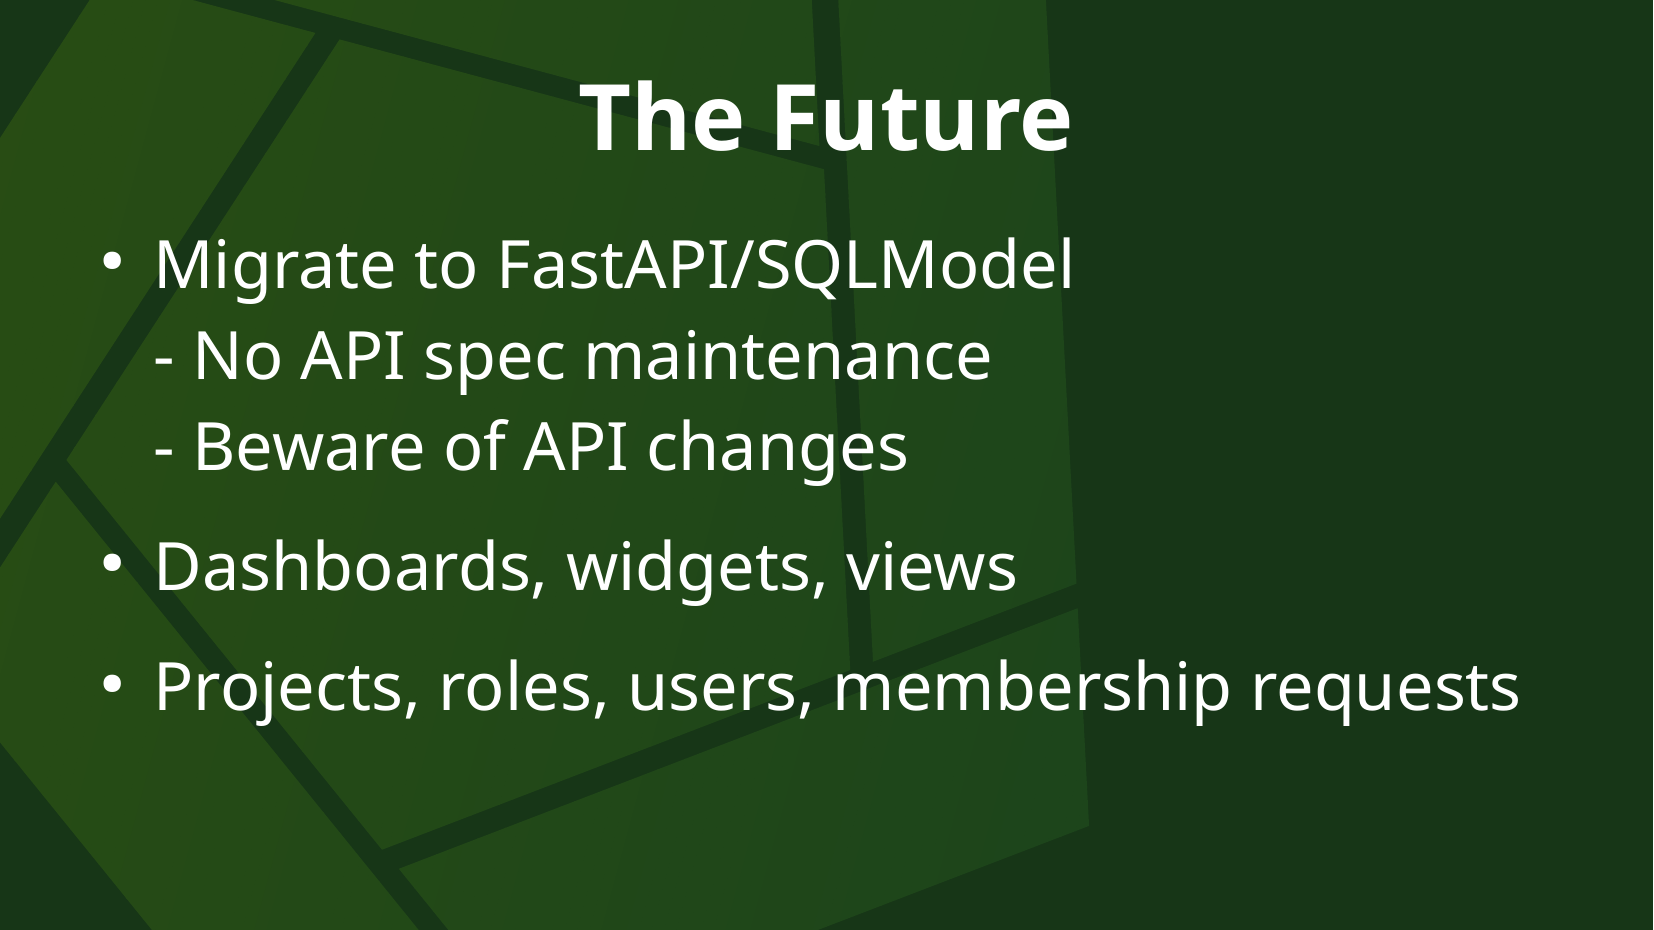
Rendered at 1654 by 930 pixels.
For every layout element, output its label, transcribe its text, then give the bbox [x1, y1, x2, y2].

title The Future [82, 37, 1571, 193]
list Migrate to FastAPI/SQLModel - No API spec maintenance - Beware of API changes Dashboards, widgets, views Projects, roles, users, membership requests [82, 217, 1571, 757]
